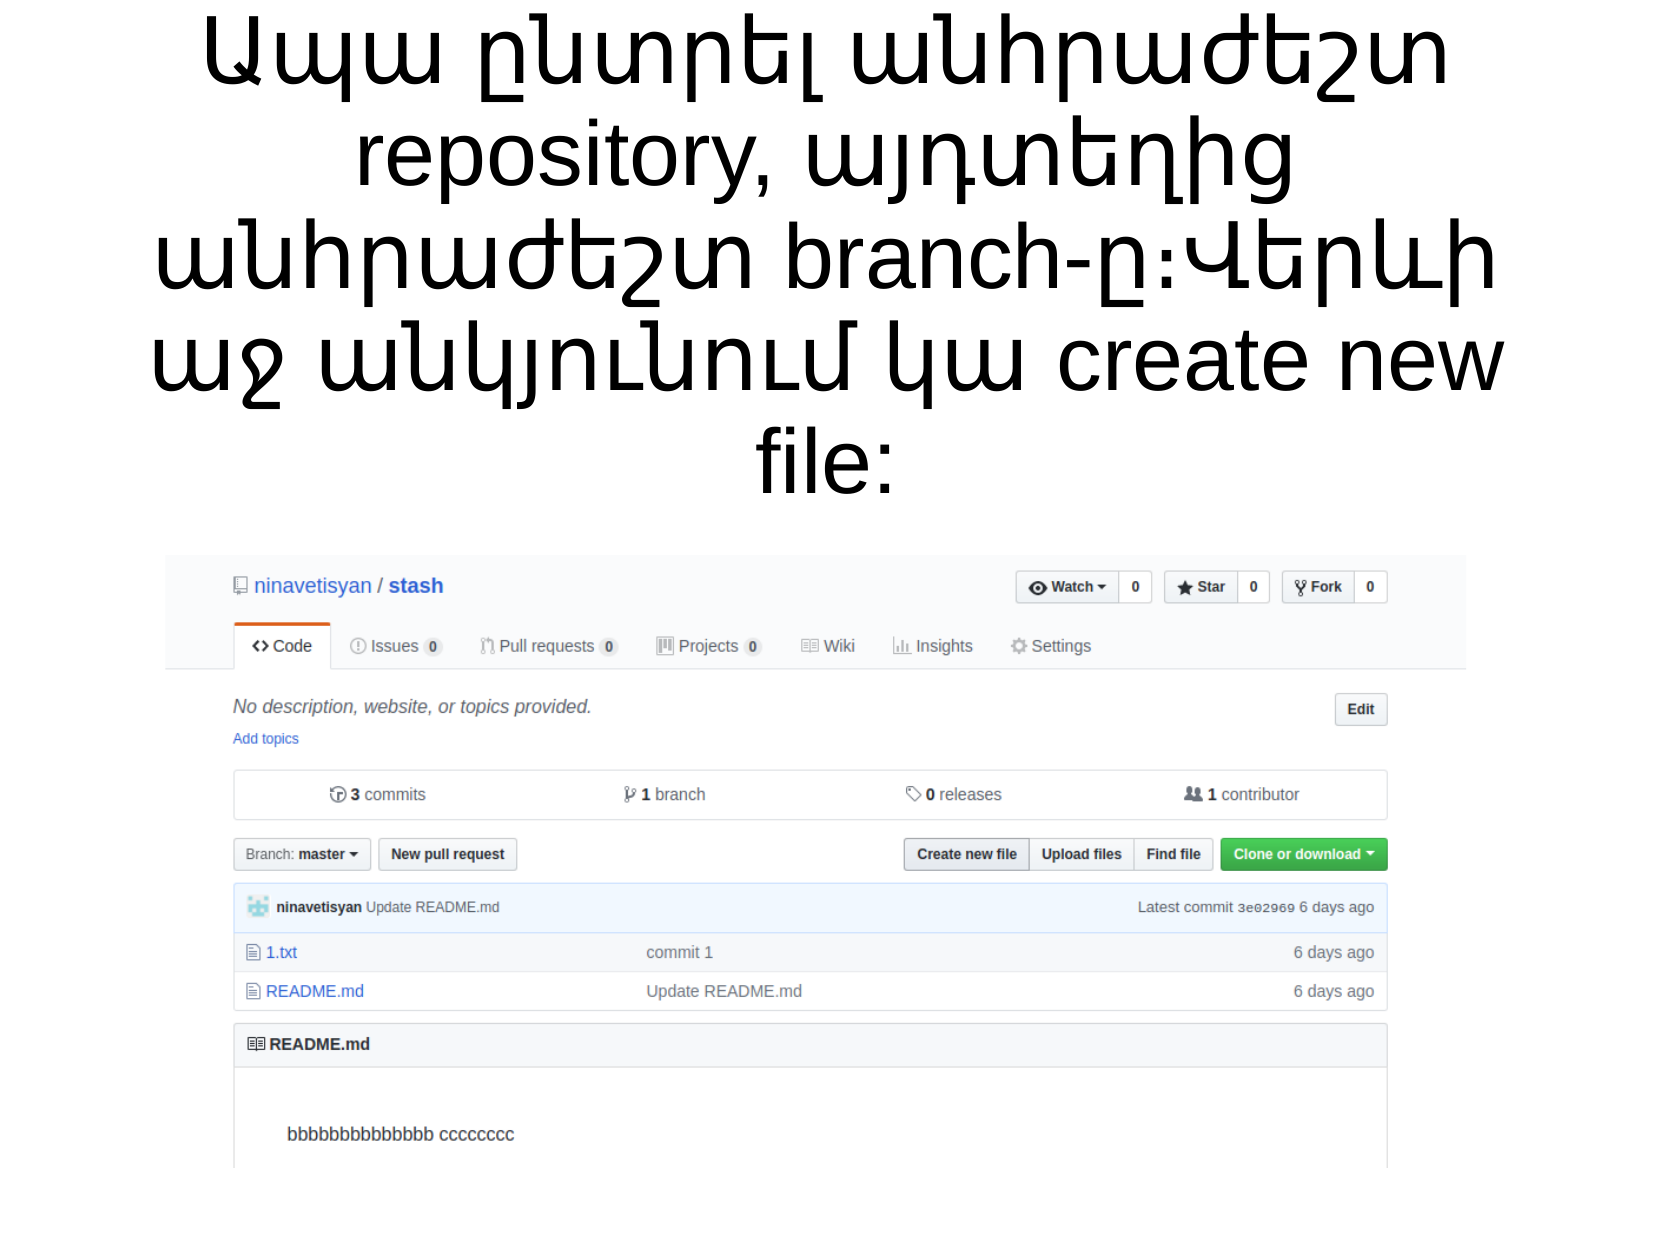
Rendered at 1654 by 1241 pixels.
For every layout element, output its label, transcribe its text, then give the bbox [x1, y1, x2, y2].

title Ապա ընտրել անհրաժեշտ repository, այդտեղից անհրաժեշտ branch-ը։Վերևի աջ անկյունում կա create new file: [82, 0, 1571, 513]
picture [165, 555, 1467, 1168]
